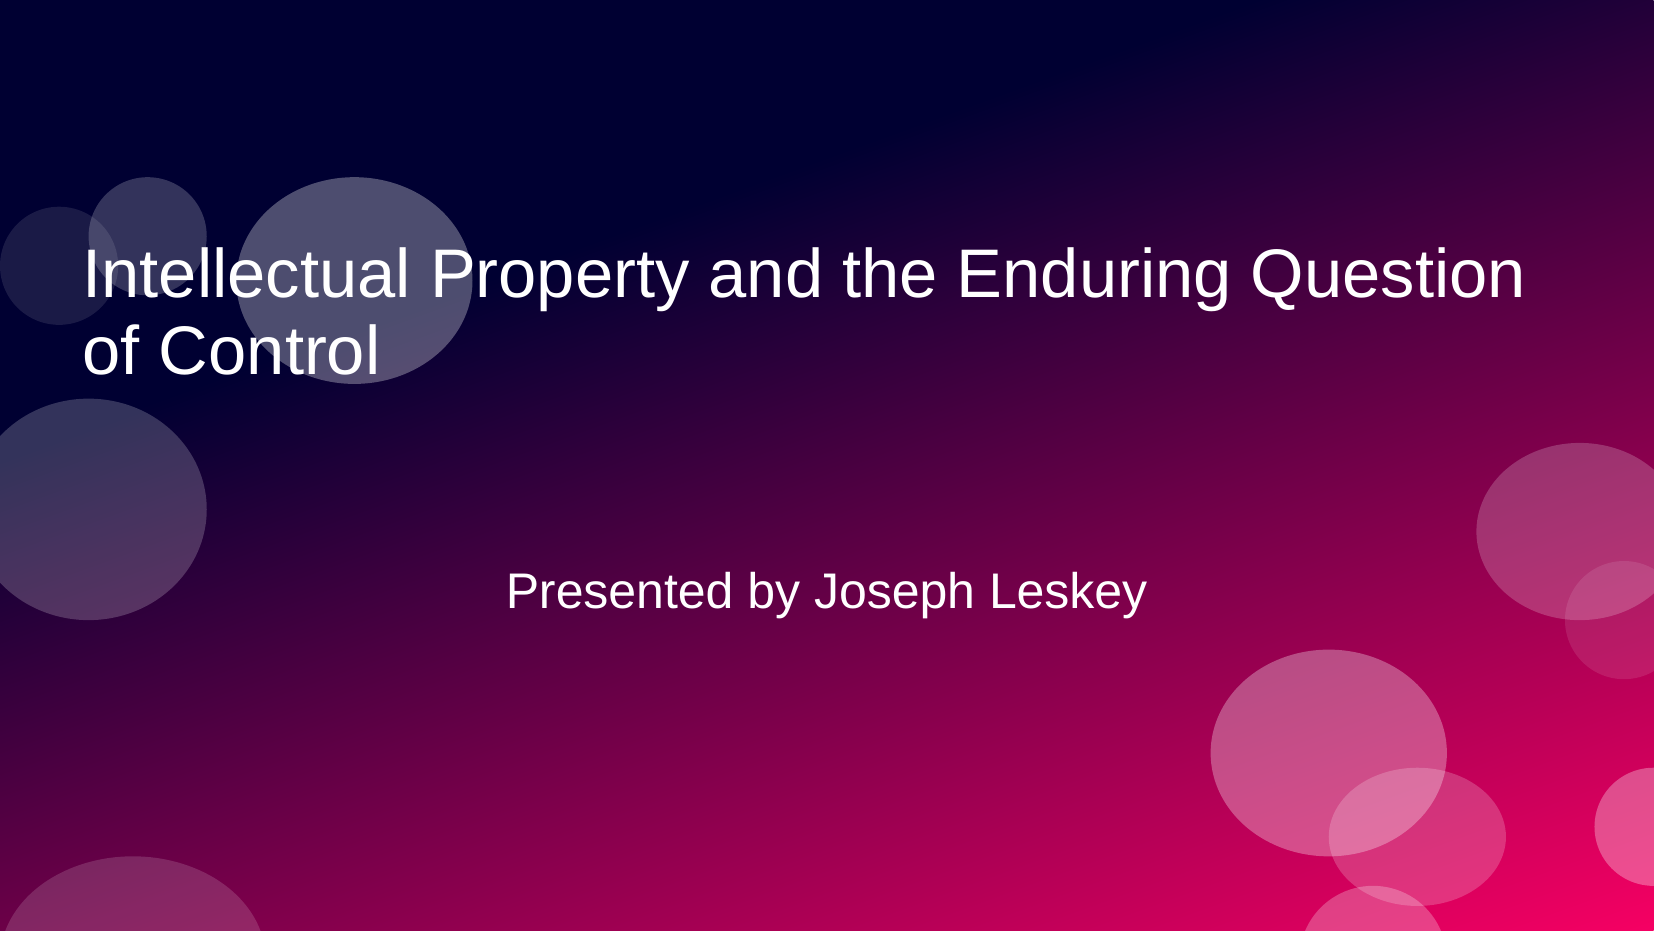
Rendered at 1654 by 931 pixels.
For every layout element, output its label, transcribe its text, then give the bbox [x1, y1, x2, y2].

subtitle Presented by Joseph Leskey [82, 425, 1571, 758]
title Intellectual Property and the Enduring Question of Control [82, 234, 1571, 390]
